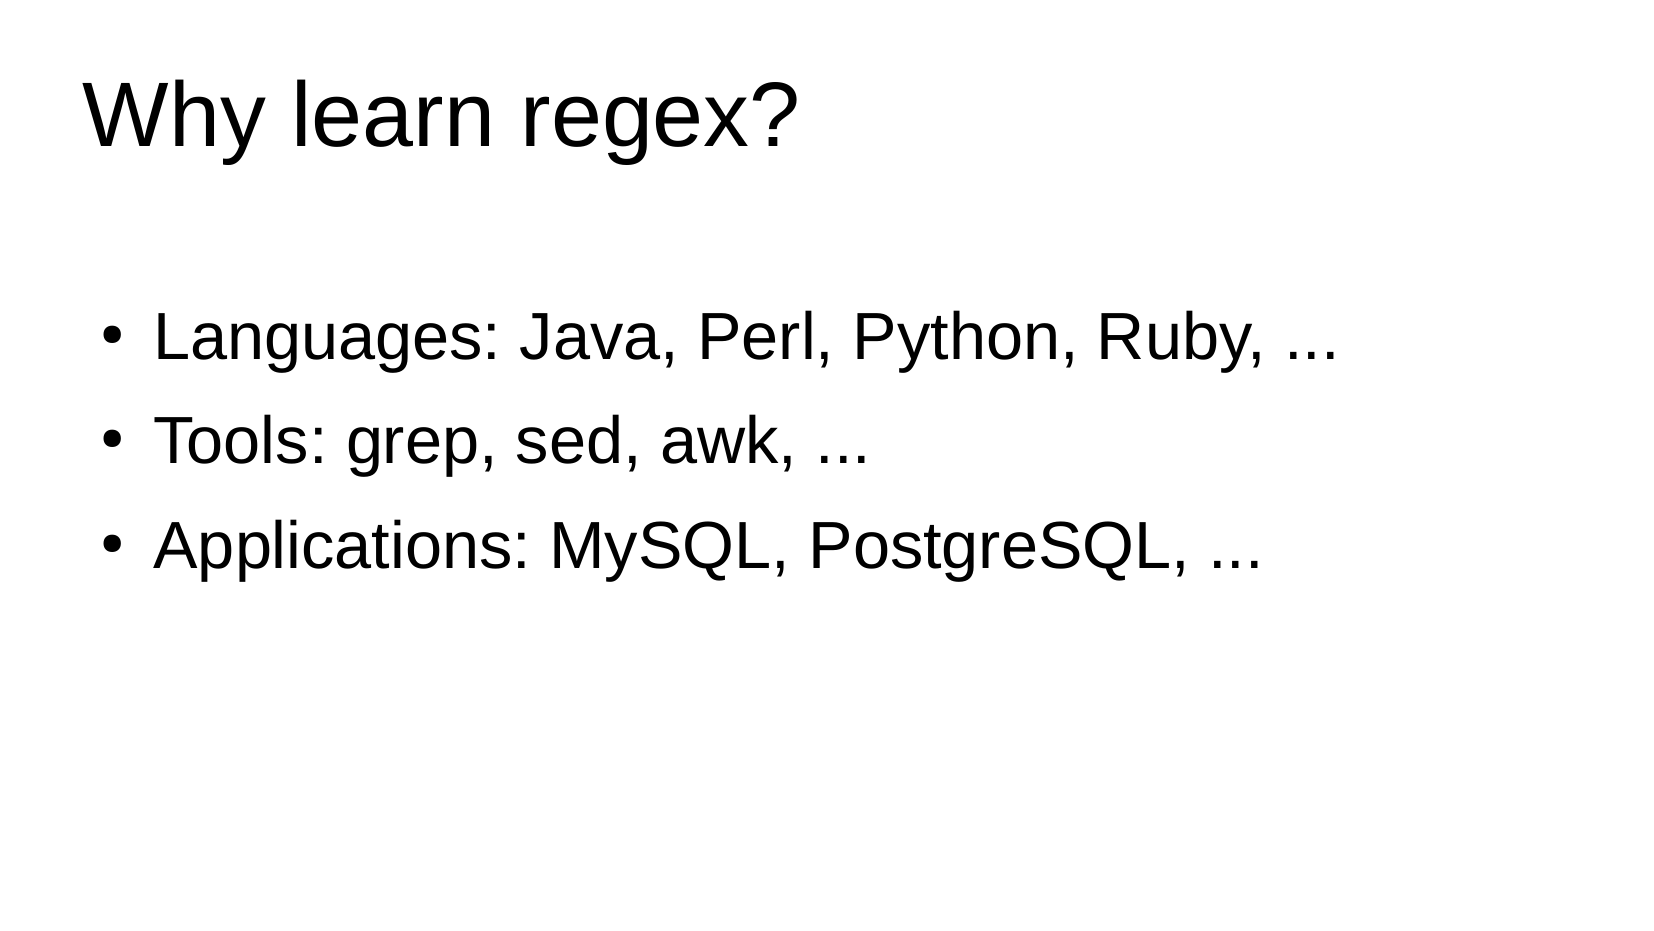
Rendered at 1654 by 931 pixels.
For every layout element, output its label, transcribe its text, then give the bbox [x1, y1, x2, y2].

list Languages: Java, Perl, Python, Ruby, ... Tools: grep, sed, awk, ... Applications: MySQL, PostgreSQL, ... [82, 299, 1571, 839]
title Why learn regex? [82, 37, 1571, 193]
